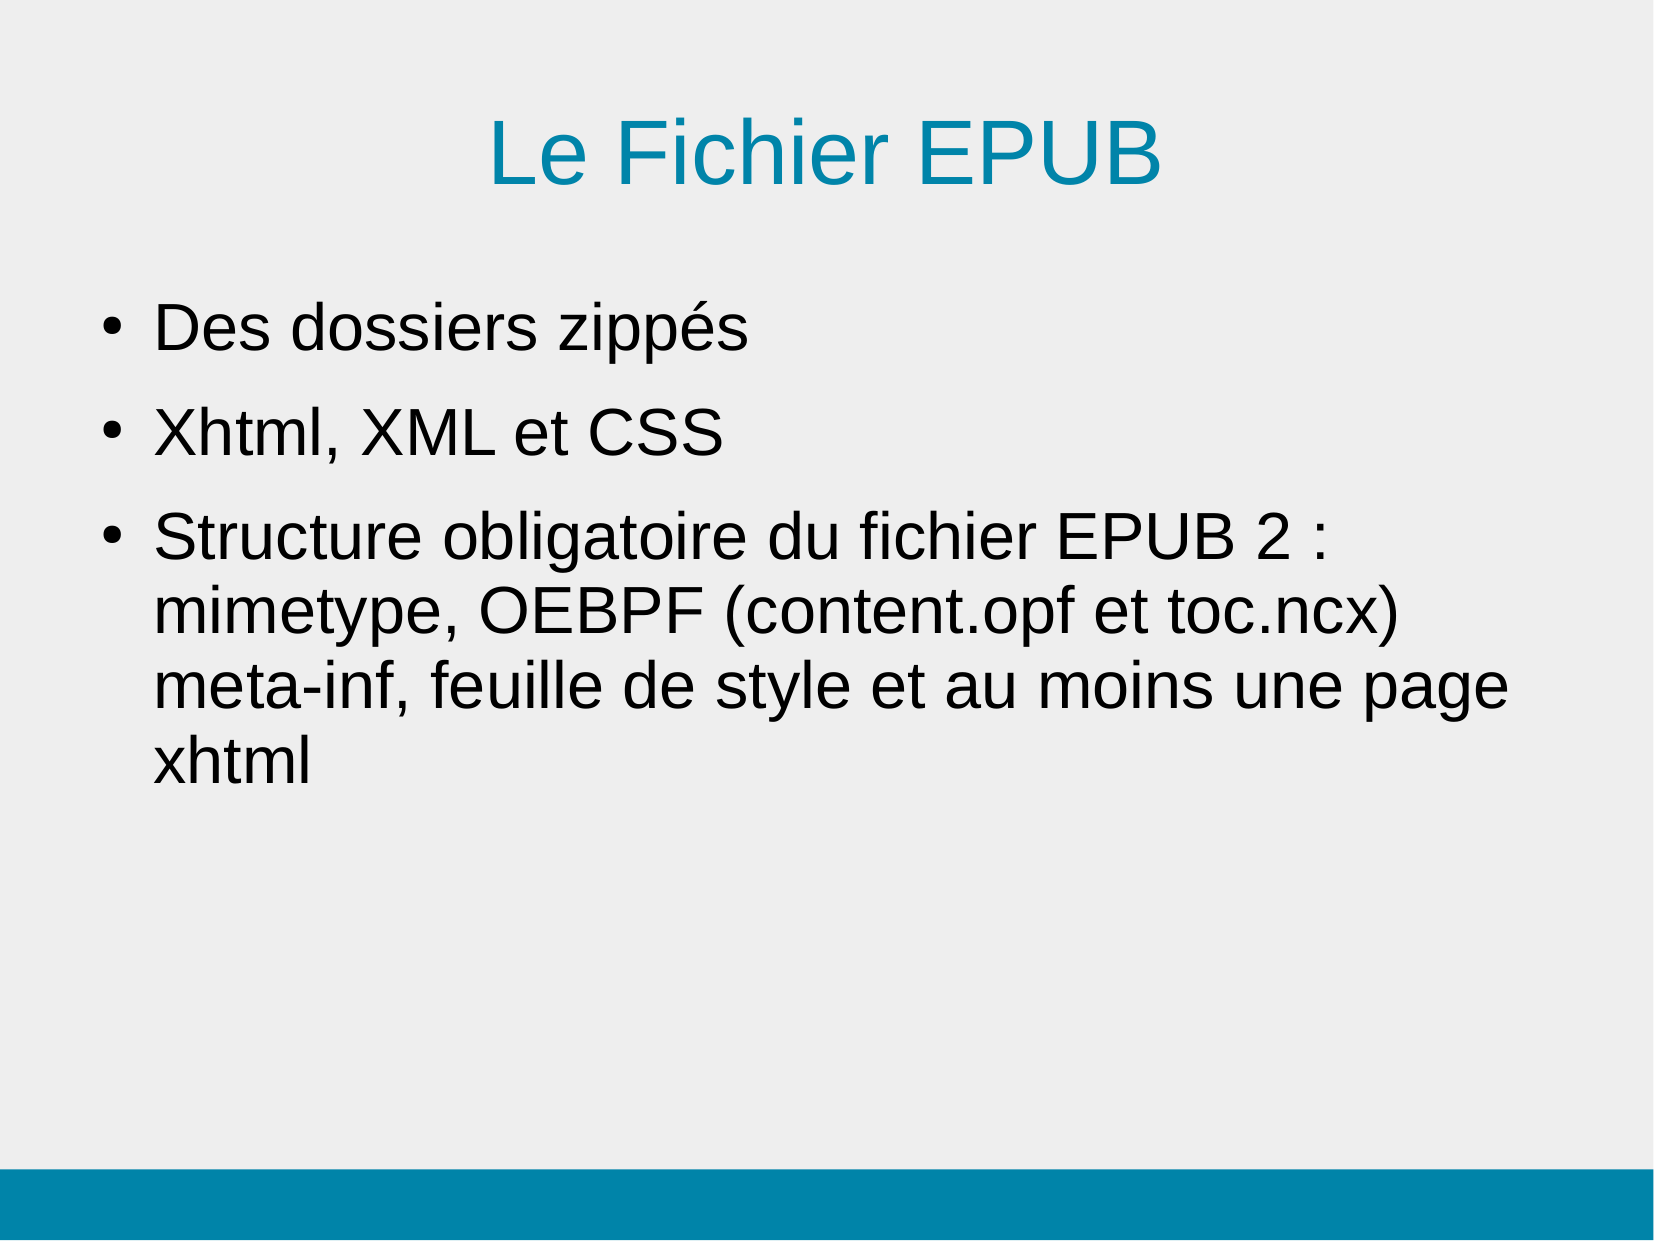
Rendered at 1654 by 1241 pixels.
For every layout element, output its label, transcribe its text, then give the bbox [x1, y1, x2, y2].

text_box [0, 1169, 1654, 1241]
title Le Fichier EPUB [82, 49, 1571, 257]
list Des dossiers zippés Xhtml, XML et CSS Structure obligatoire du fichier EPUB 2 : mimetype, OEBPF (content.opf et toc.ncx) meta-inf, feuille de style et au moins une page xhtml [82, 290, 1571, 1010]
